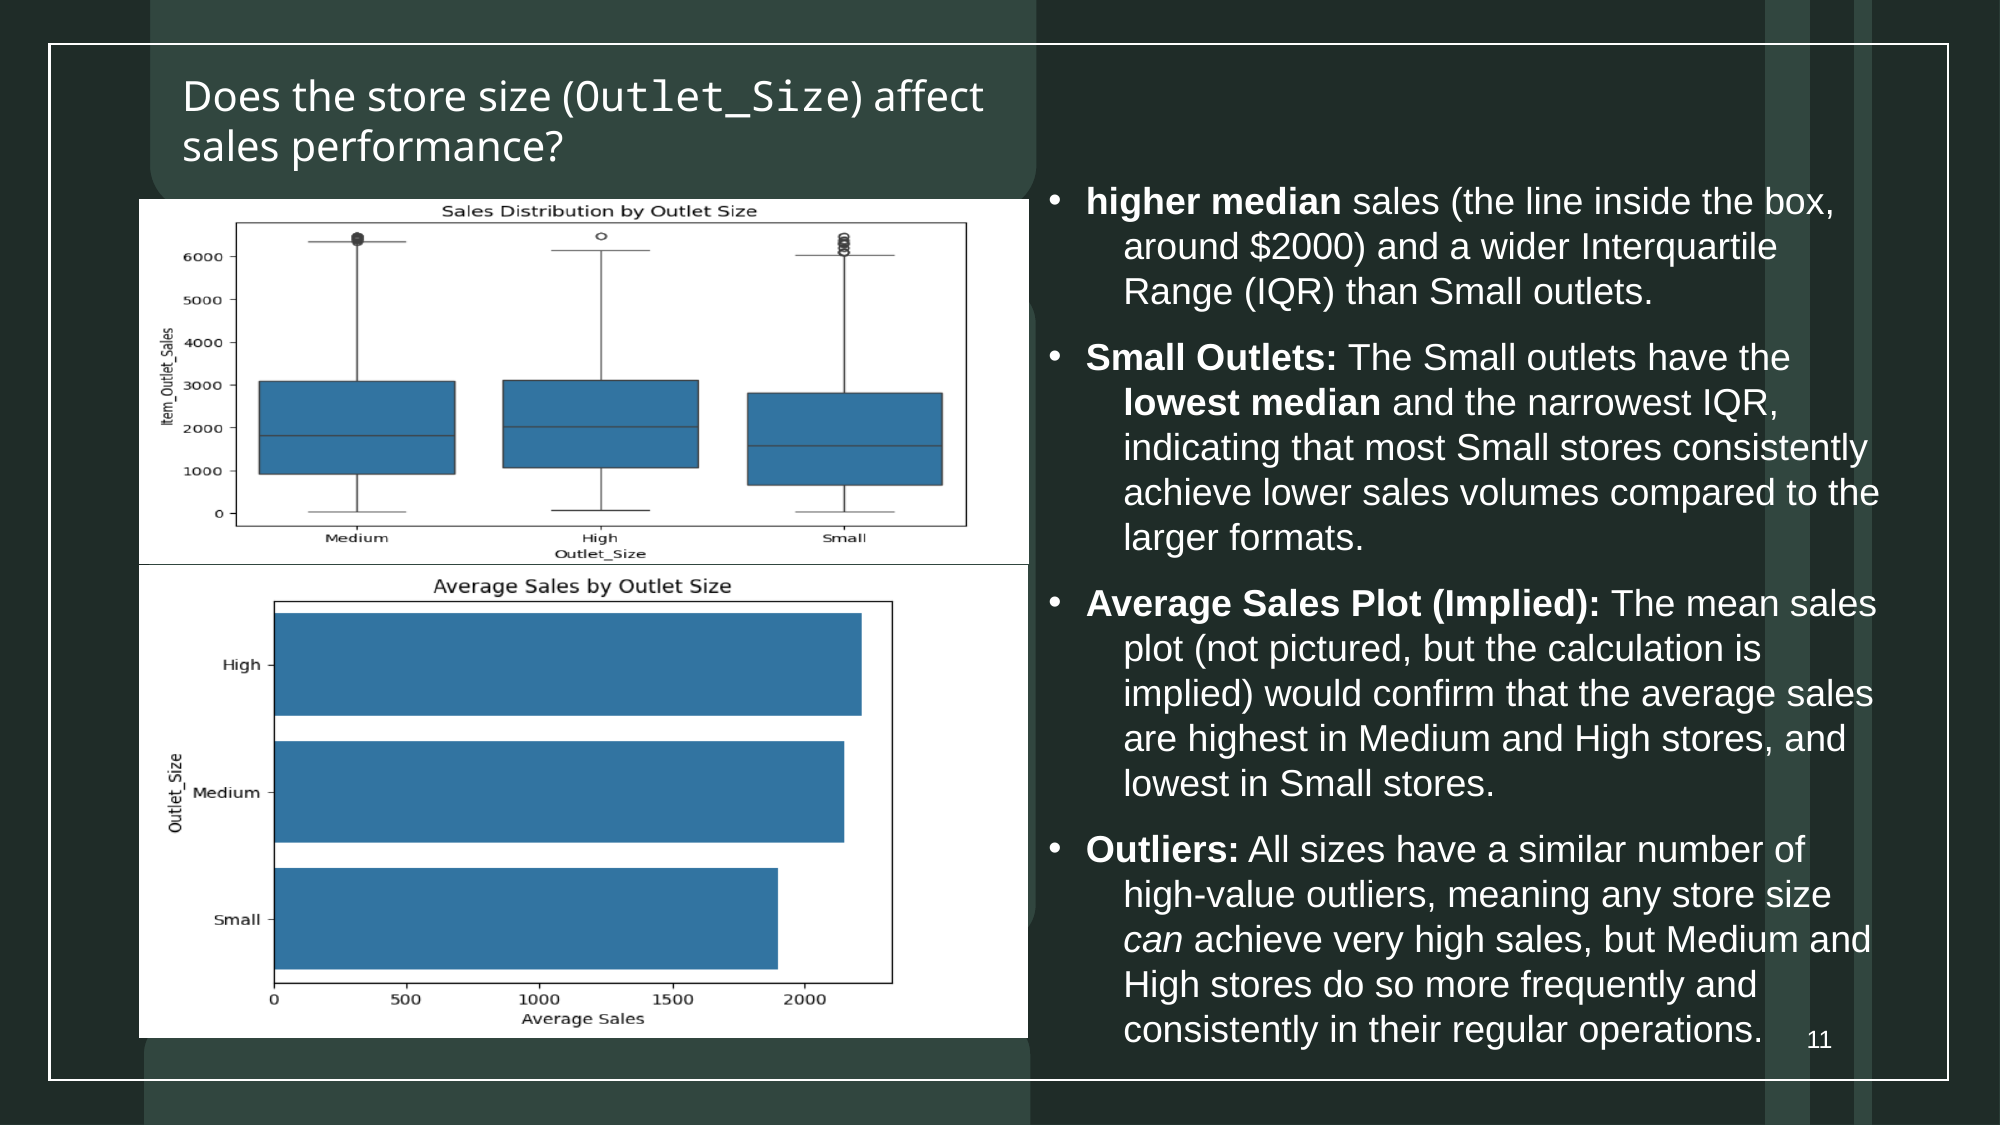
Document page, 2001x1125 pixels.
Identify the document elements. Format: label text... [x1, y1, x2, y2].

text_box higher median sales (the line inside the box, around $2000) and a wider Interquartile Range (IQR) than Small outlets. Small Outlets: The Small outlets have the lowest median and the narrowest IQR, indicating that most Small stores consistently achieve lower sales volumes compared to the larger formats. Average Sales Plot (Implied): The mean sales plot (not pictured, but the calculation is implied) would confirm that the average sales are highest in Medium and High stores, and lowest in Small stores. Outliers: All sizes have a similar number of high-value outliers, meaning any store size can achieve very high sales, but Medium and High stores do so more frequently and consistently in their regular operations. [1033, 169, 1898, 304]
list Does the store size (Outlet_Size) affect sales performance? [167, 61, 1032, 196]
picture [139, 565, 1028, 1038]
slide_number 8 [1791, 1008, 1931, 1068]
picture [139, 199, 1029, 564]
